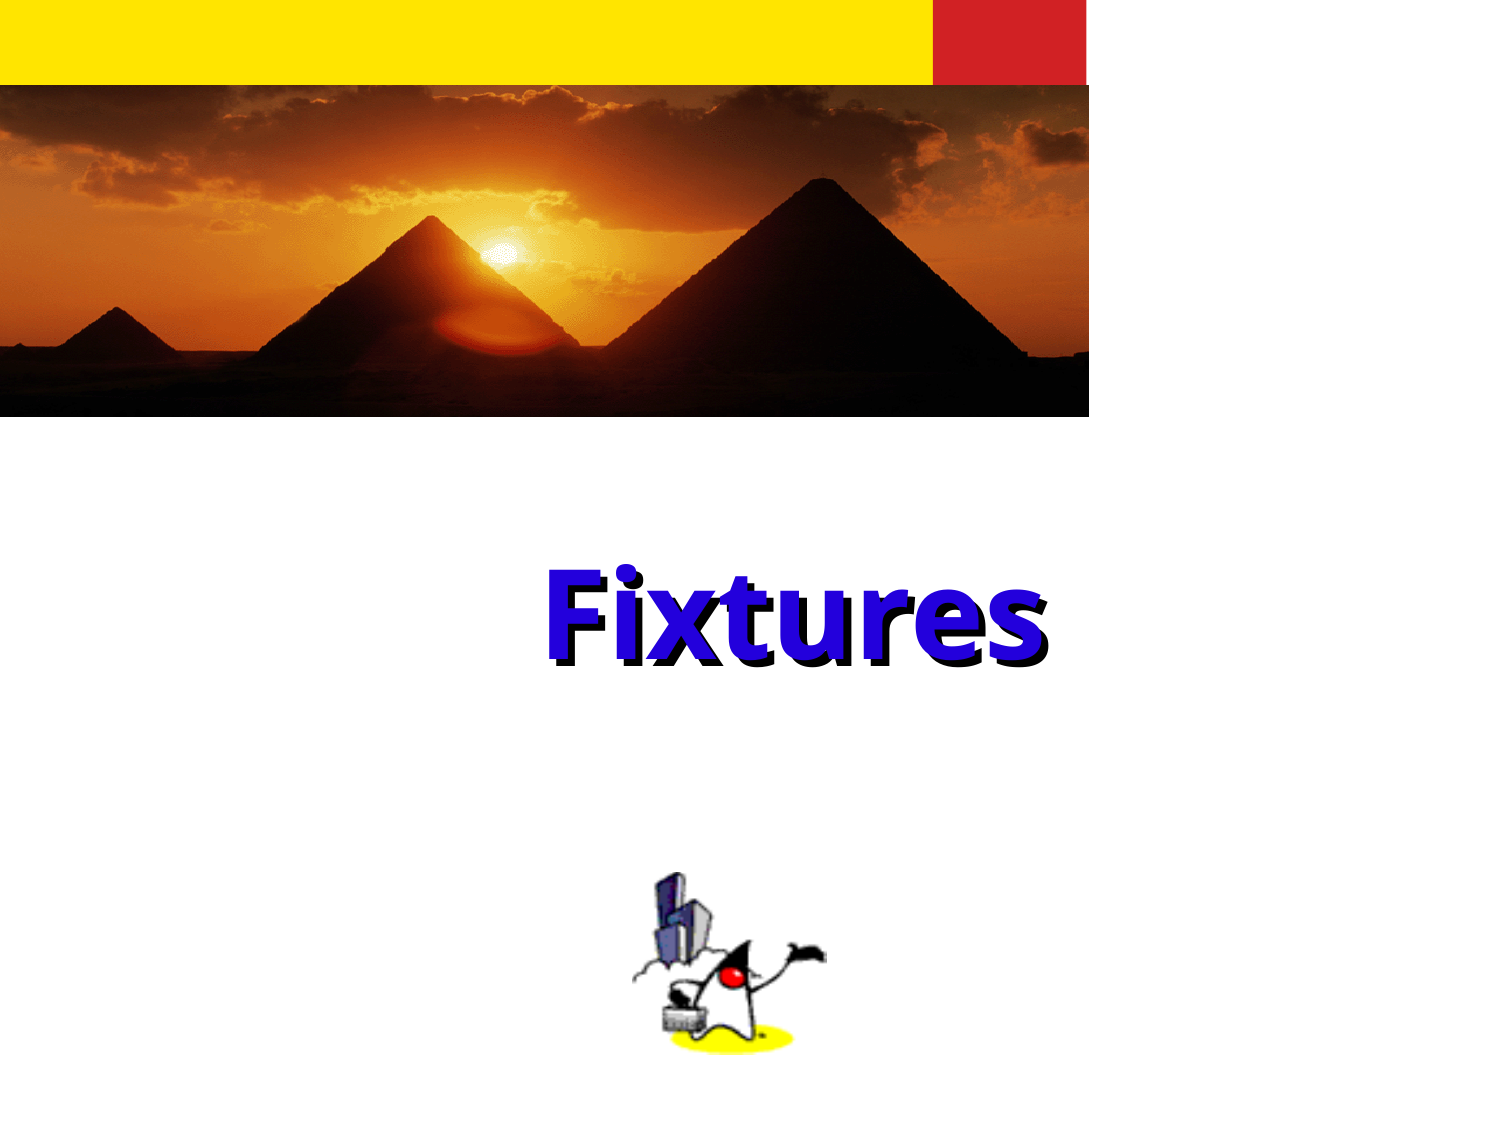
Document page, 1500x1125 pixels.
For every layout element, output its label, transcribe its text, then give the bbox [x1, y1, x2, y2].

picture [632, 872, 827, 1055]
picture [0, 85, 1089, 417]
text_box Fixtures [523, 524, 1063, 884]
